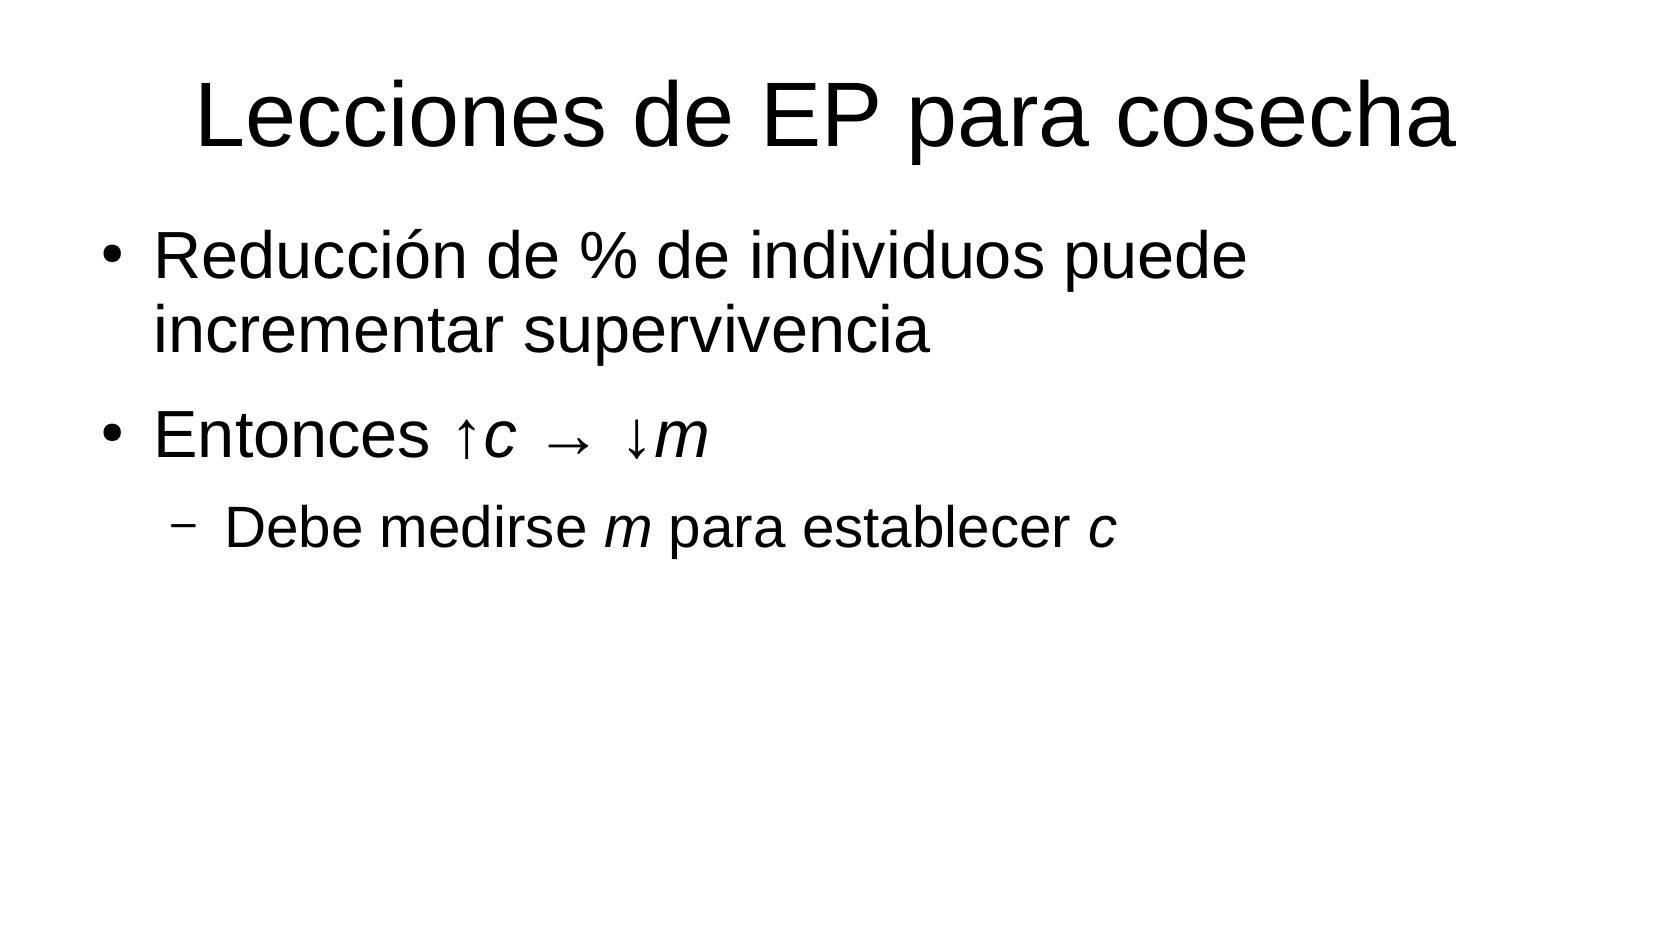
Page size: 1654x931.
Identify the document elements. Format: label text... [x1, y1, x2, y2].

title Lecciones de EP para cosecha [82, 37, 1571, 193]
list Reducción de % de individuos puede incrementar supervivencia Entonces ↑c → ↓m Debe medirse m para establecer c [82, 217, 1571, 758]
